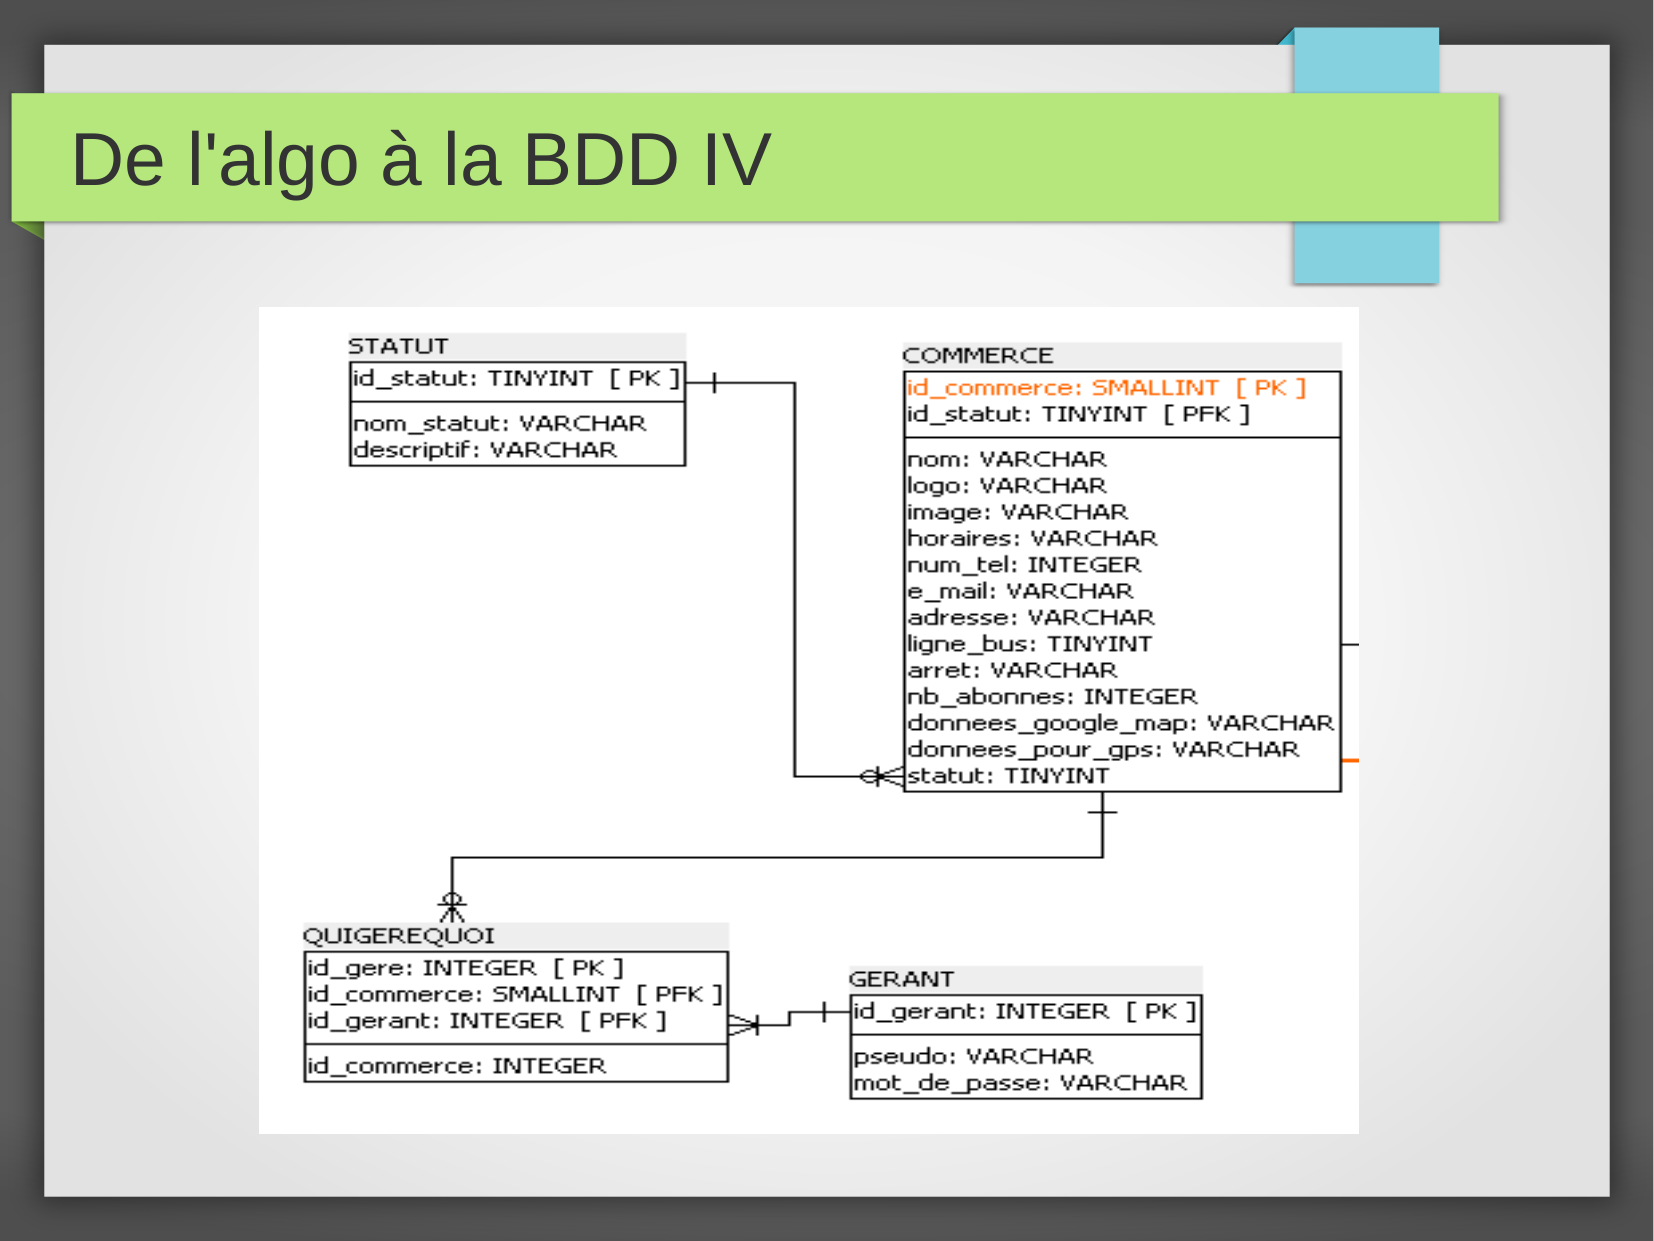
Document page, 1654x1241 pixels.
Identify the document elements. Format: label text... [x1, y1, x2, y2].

title De l'algo à la BDD IV [70, 106, 1229, 213]
picture [0, 0, 1654, 1241]
